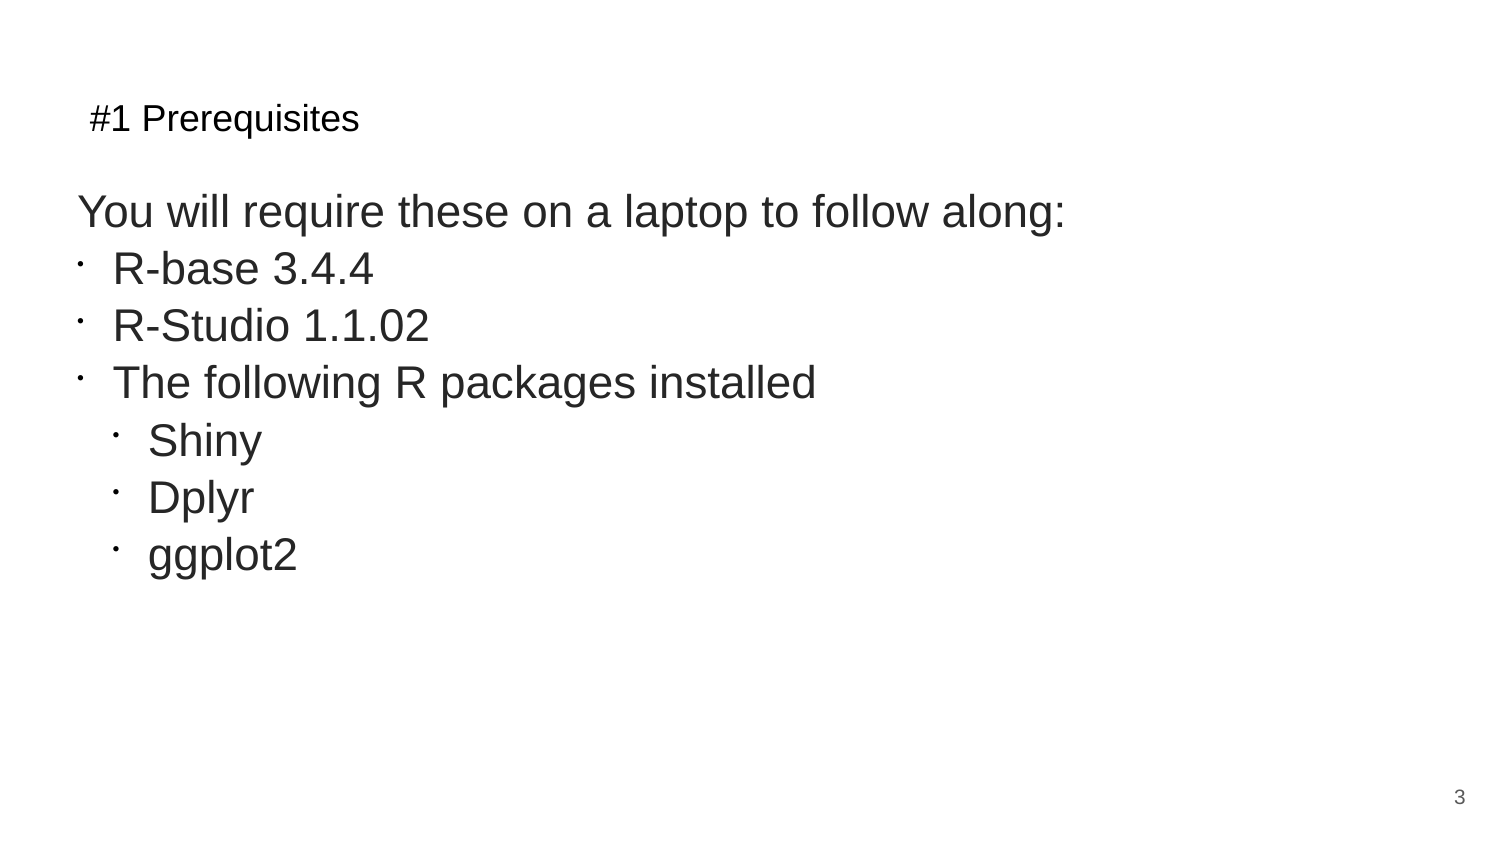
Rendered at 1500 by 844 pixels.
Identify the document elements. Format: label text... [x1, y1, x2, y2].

text_box #1 Prerequisites [75, 90, 736, 147]
slide_number <number> [1438, 783, 1470, 844]
text_box You will require these on a laptop to follow along: R-base 3.4.4 R-Studio 1.1.02 The following R packages installed Shiny Dplyr ggplot2 [75, 179, 1306, 694]
